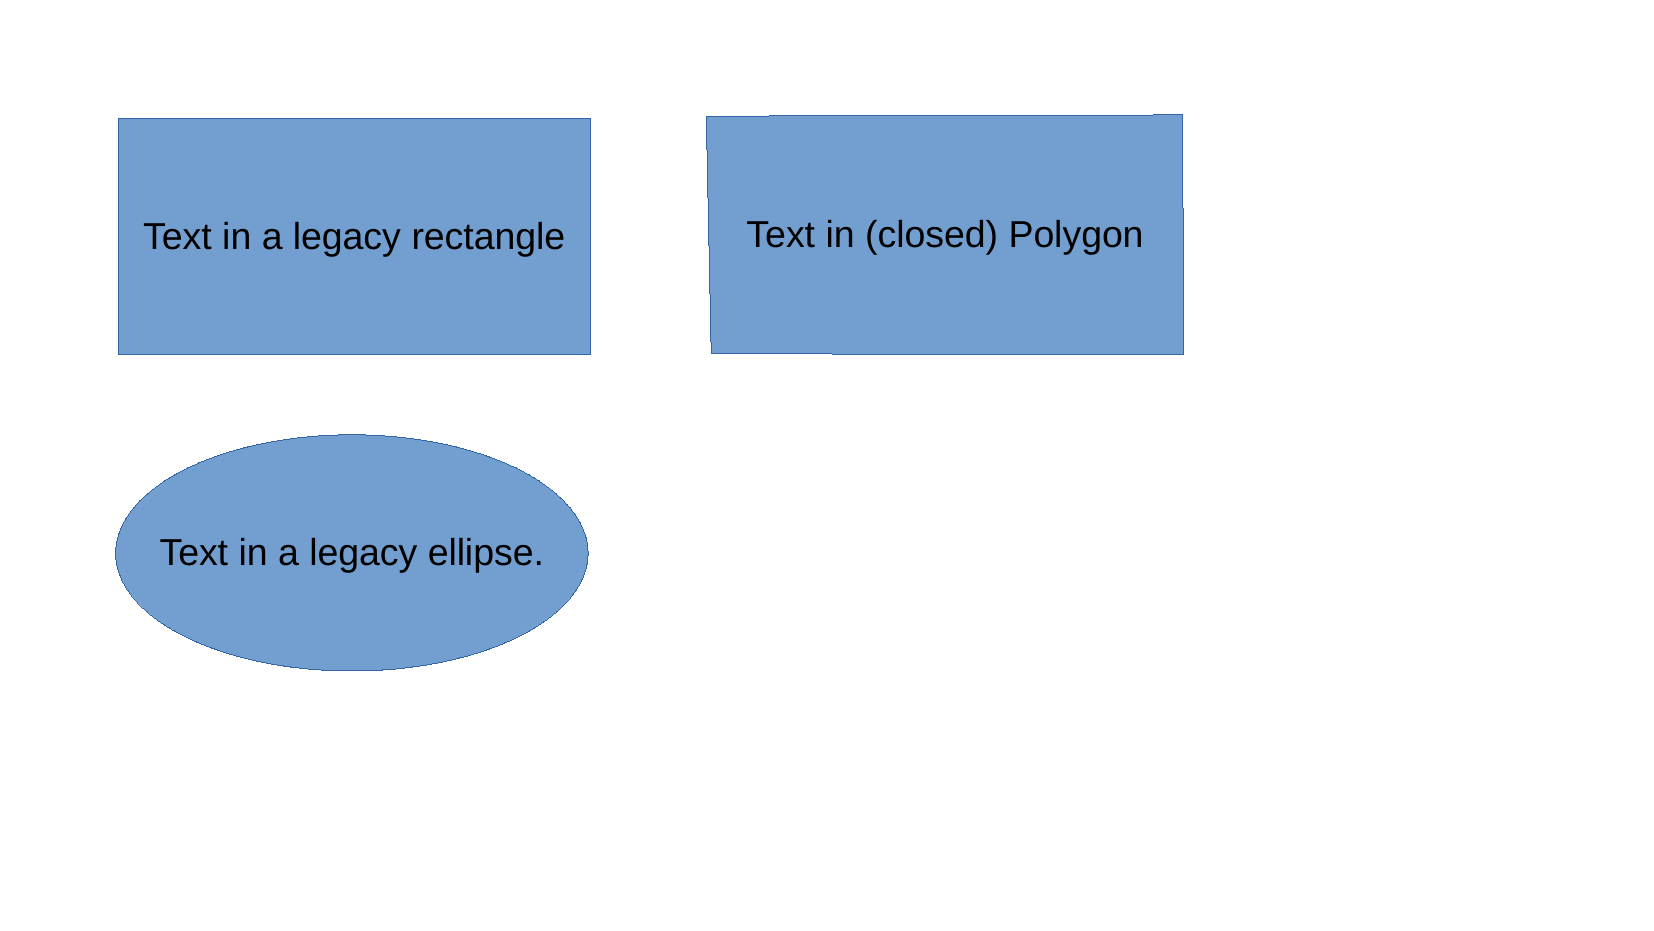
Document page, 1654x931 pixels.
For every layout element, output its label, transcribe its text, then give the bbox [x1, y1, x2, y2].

text_box Text in a legacy rectangle [118, 118, 591, 355]
text_box Text in a legacy ellipse. [115, 434, 589, 671]
text_box Text in (closed) Polygon [706, 114, 1184, 355]
